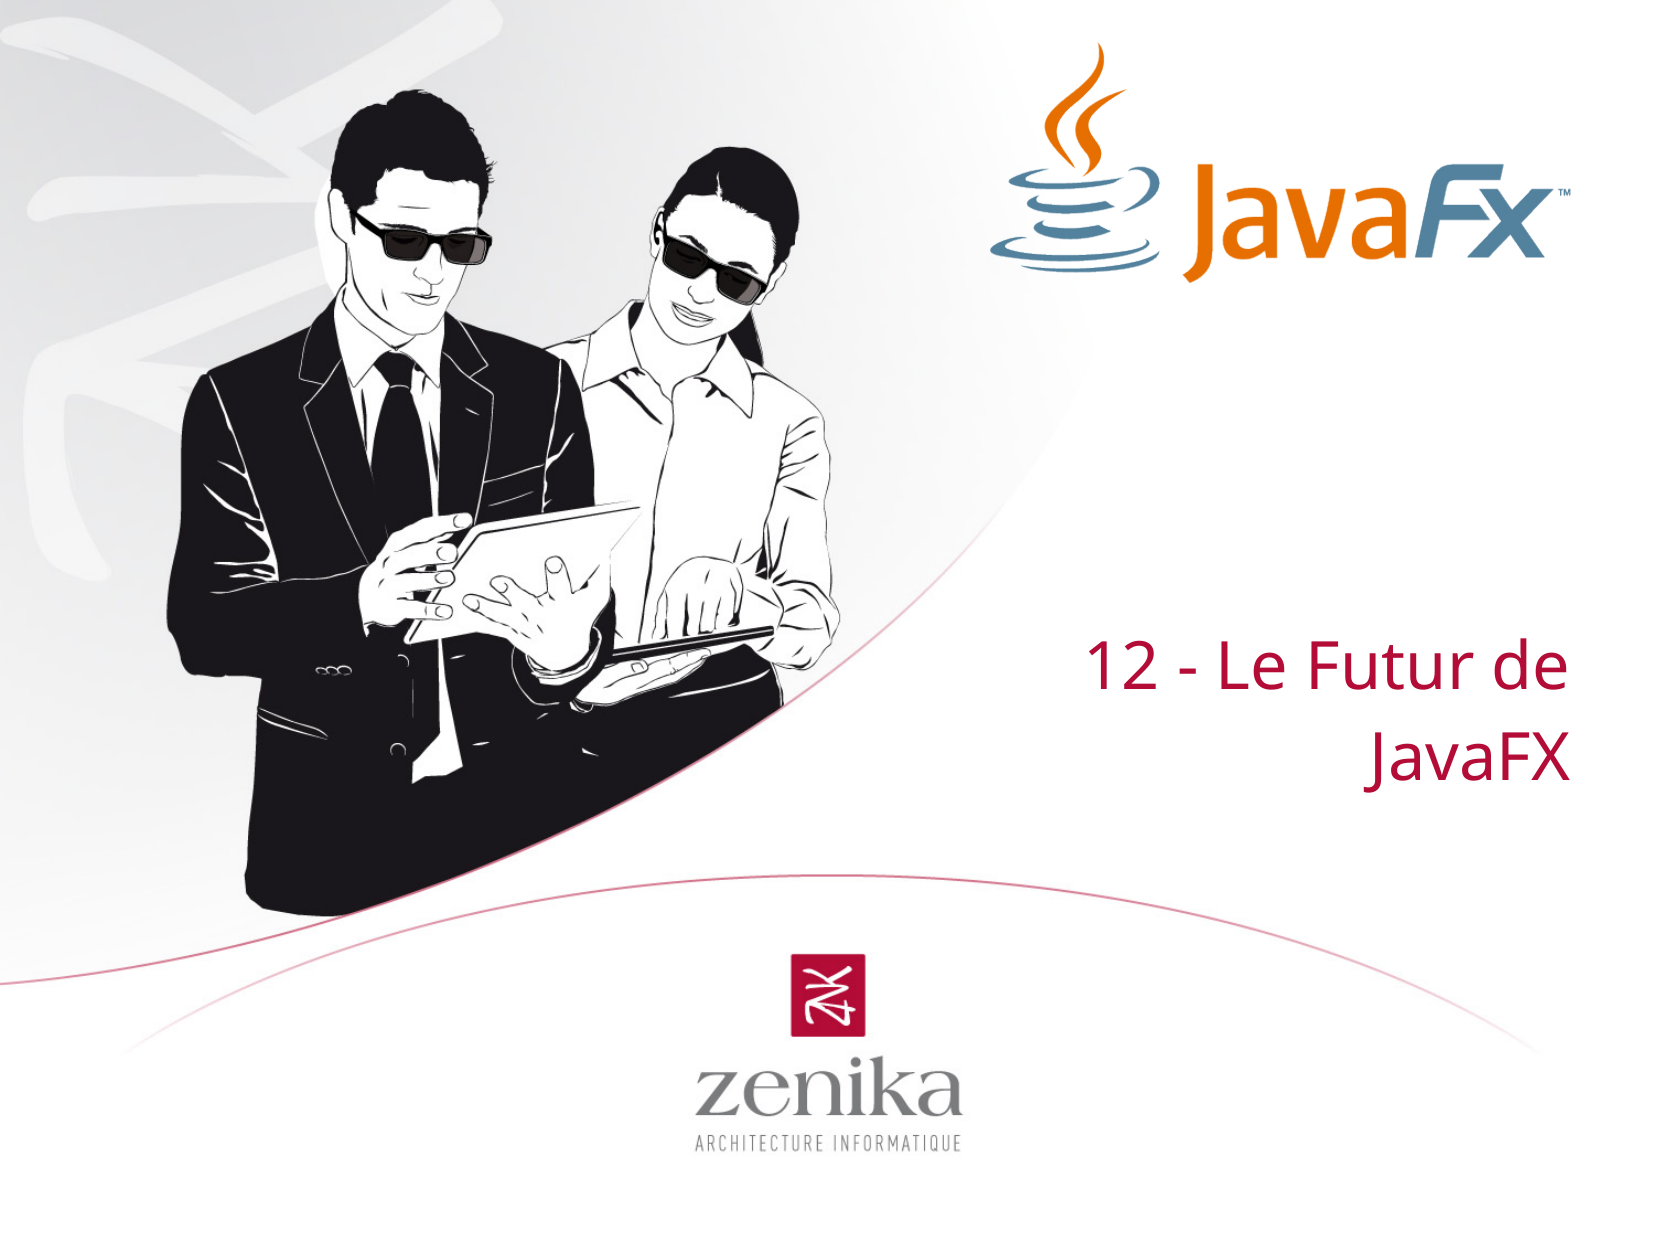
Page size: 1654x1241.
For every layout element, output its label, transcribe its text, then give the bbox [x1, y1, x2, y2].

picture [0, 0, 1654, 1241]
title 12 - Le Futur de JavaFX [915, 531, 1571, 886]
